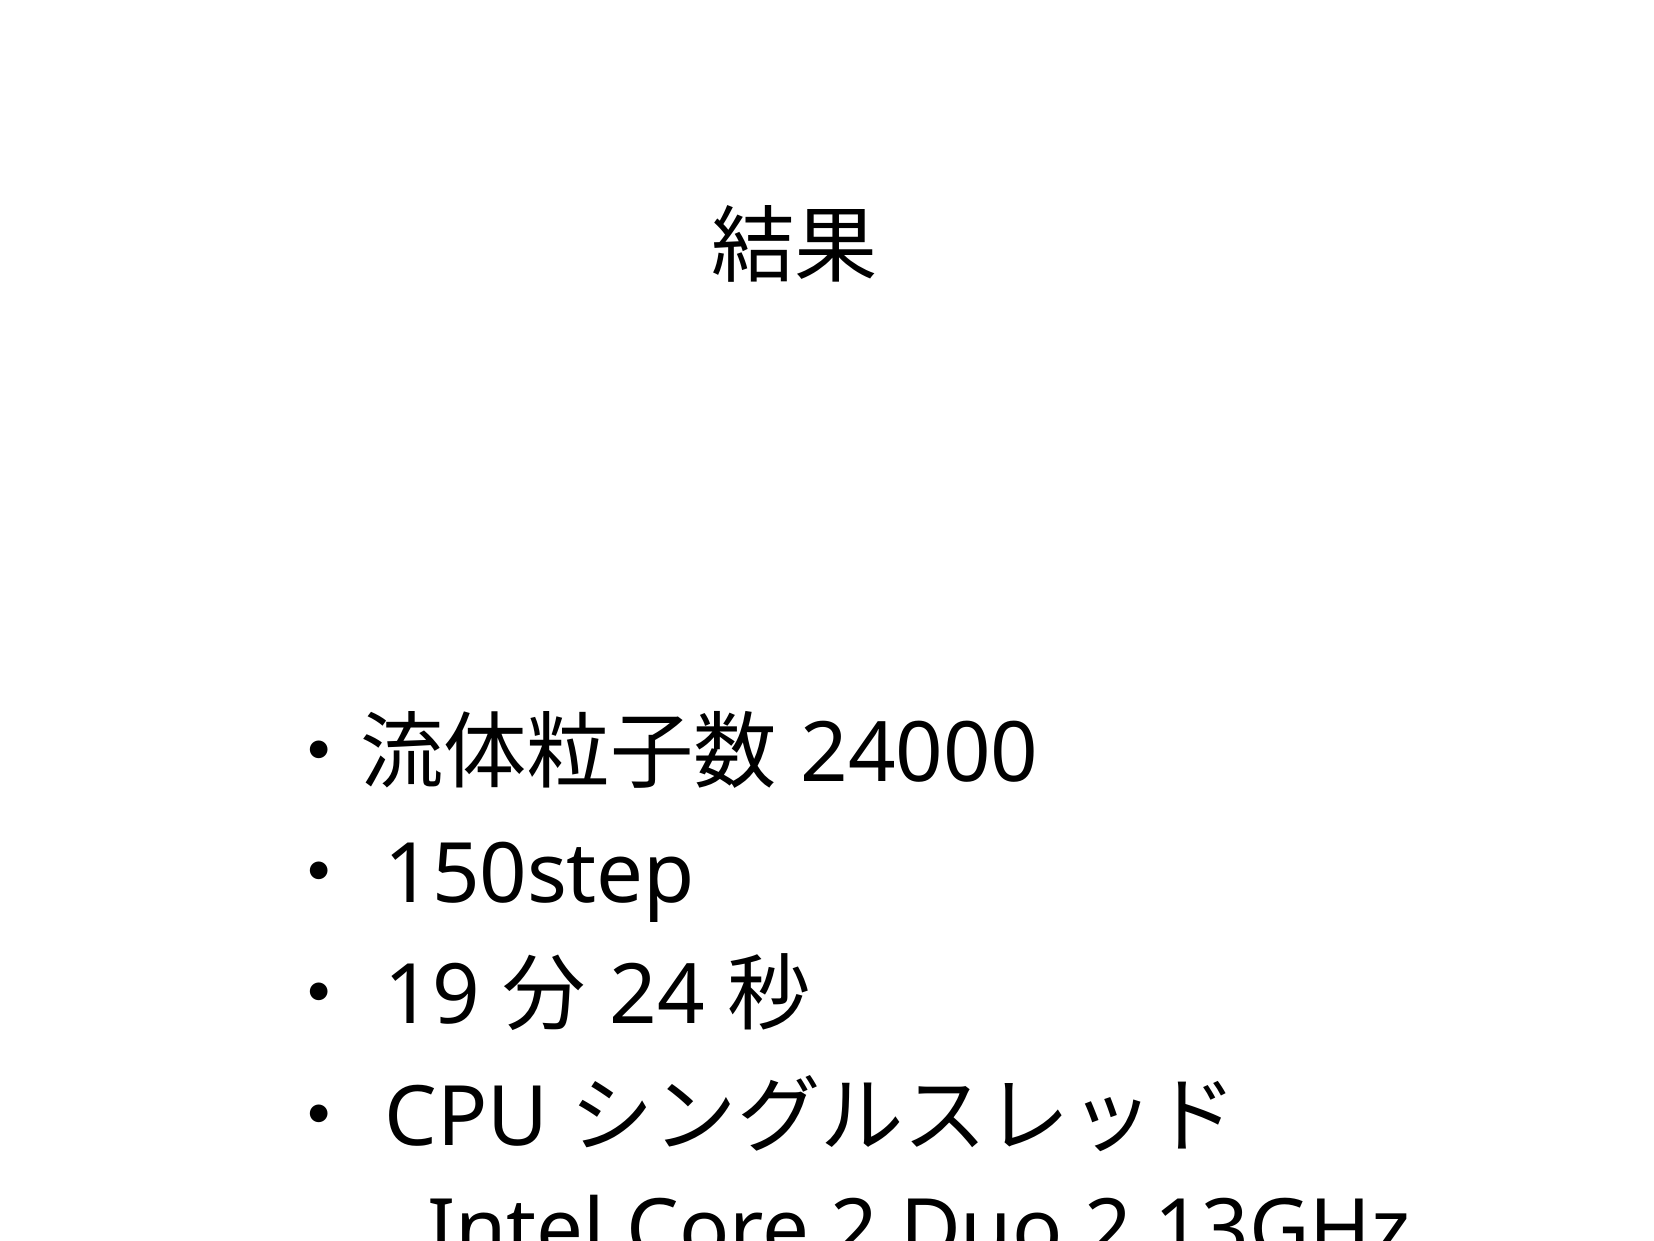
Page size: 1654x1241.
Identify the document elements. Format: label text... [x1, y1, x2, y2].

text_box 結果 [376, 171, 1214, 270]
text_box ・流体粒子数24000 ・150step ・19分24秒 ・CPUシングルスレッド Intel Core 2 Duo 2.13GHz [262, 337, 1576, 1201]
